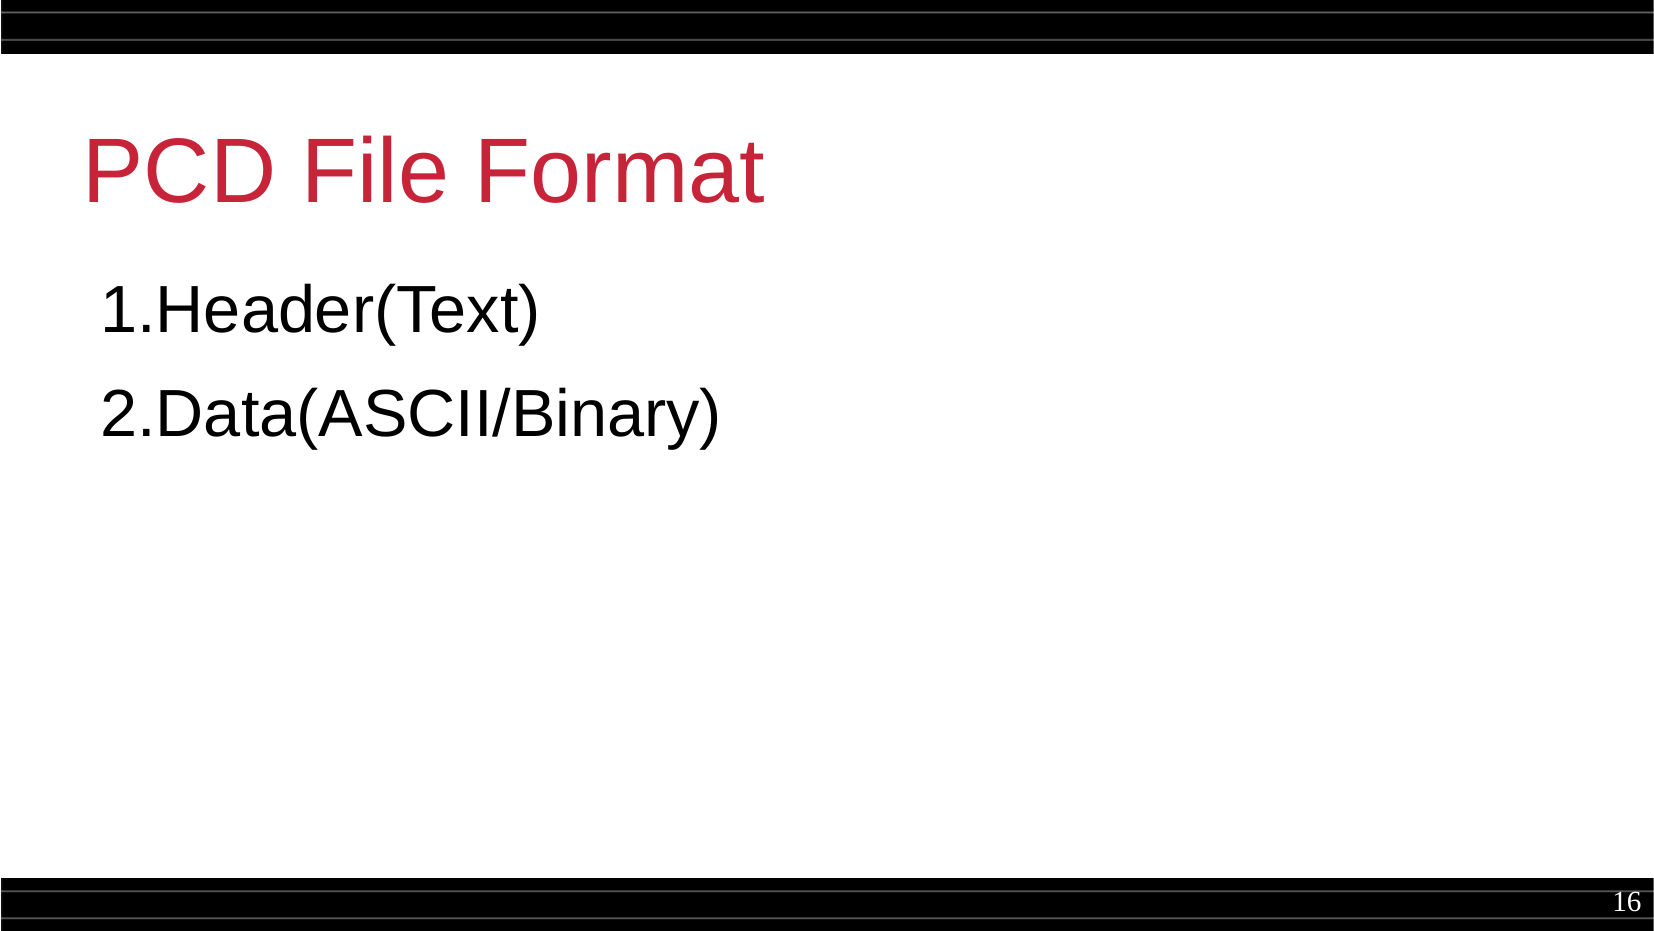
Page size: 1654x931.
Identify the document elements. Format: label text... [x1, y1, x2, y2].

list Header(Text) Data(ASCII/Binary) [82, 271, 1571, 758]
title PCD File Format [82, 92, 1571, 249]
picture [1, 0, 1654, 54]
picture [1, 878, 1654, 931]
